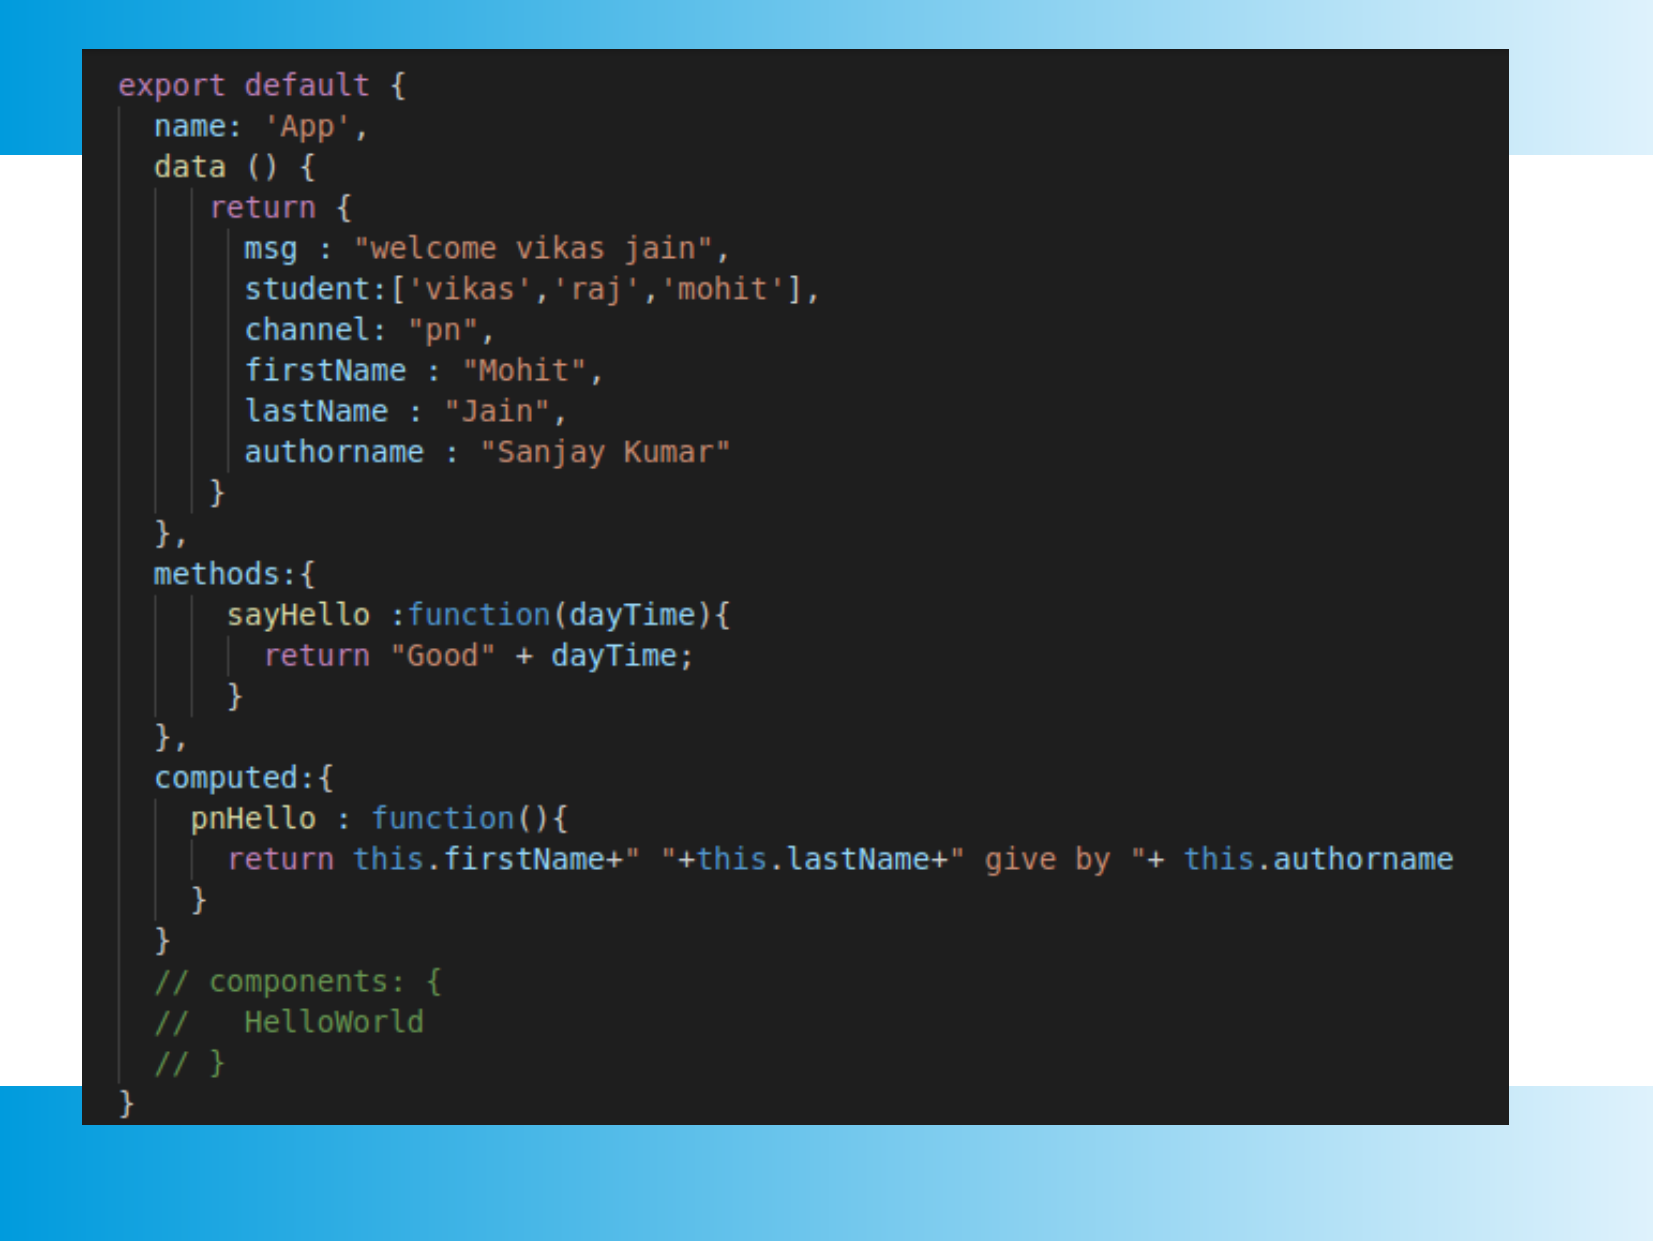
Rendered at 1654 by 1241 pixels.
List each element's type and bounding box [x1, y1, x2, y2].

picture [82, 0, 1509, 1241]
